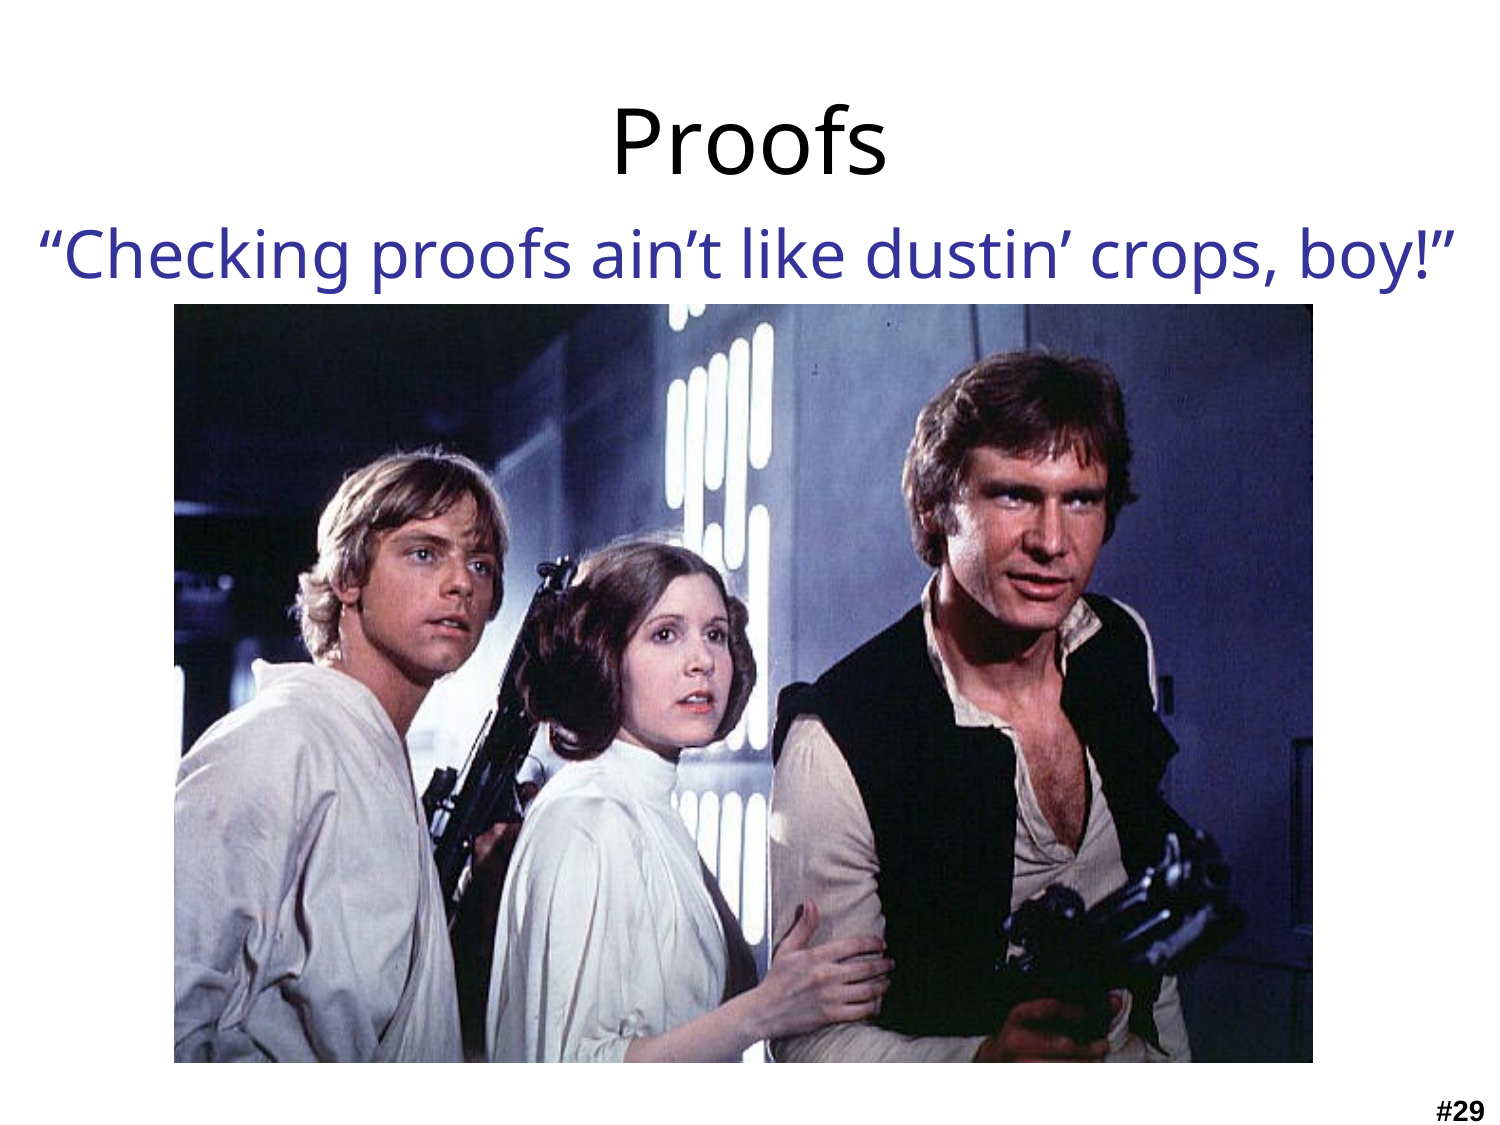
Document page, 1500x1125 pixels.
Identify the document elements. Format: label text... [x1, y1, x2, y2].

list “Checking proofs ain’t like dustin’ crops, boy!” [24, 199, 1476, 1038]
title Proofs [24, 45, 1476, 199]
picture [174, 304, 1313, 1063]
